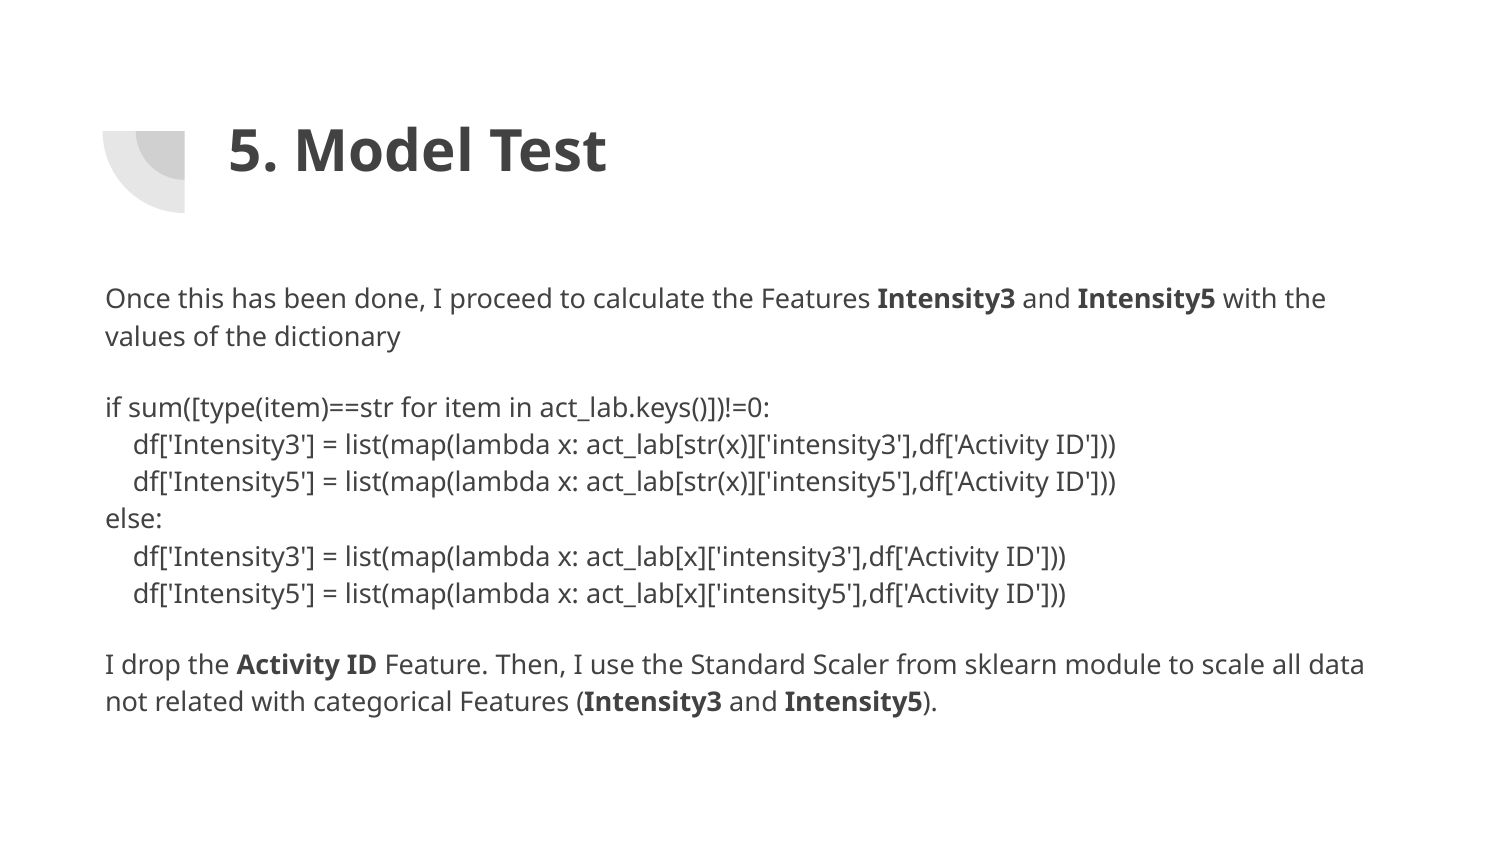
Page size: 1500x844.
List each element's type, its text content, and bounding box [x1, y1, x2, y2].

list Once this has been done, I proceed to calculate the Features Intensity3 and Intensity5 with the values of the dictionary if sum([type(item)==str for item in act_lab.keys()])!=0: df['Intensity3'] = list(map(lambda x: act_lab[str(x)]['intensity3'],df['Activity ID'])) df['Intensity5'] = list(map(lambda x: act_lab[str(x)]['intensity5'],df['Activity ID'])) else: df['Intensity3'] = list(map(lambda x: act_lab[x]['intensity3'],df['Activity ID'])) df['Intensity5'] = list(map(lambda x: act_lab[x]['intensity5'],df['Activity ID'])) I drop the Activity ID Feature. Then, I use the Standard Scaler from sklearn module to scale all data not related with categorical Features (Intensity3 and Intensity5). [90, 262, 1426, 841]
title 5. Model Test [213, 98, 1368, 263]
